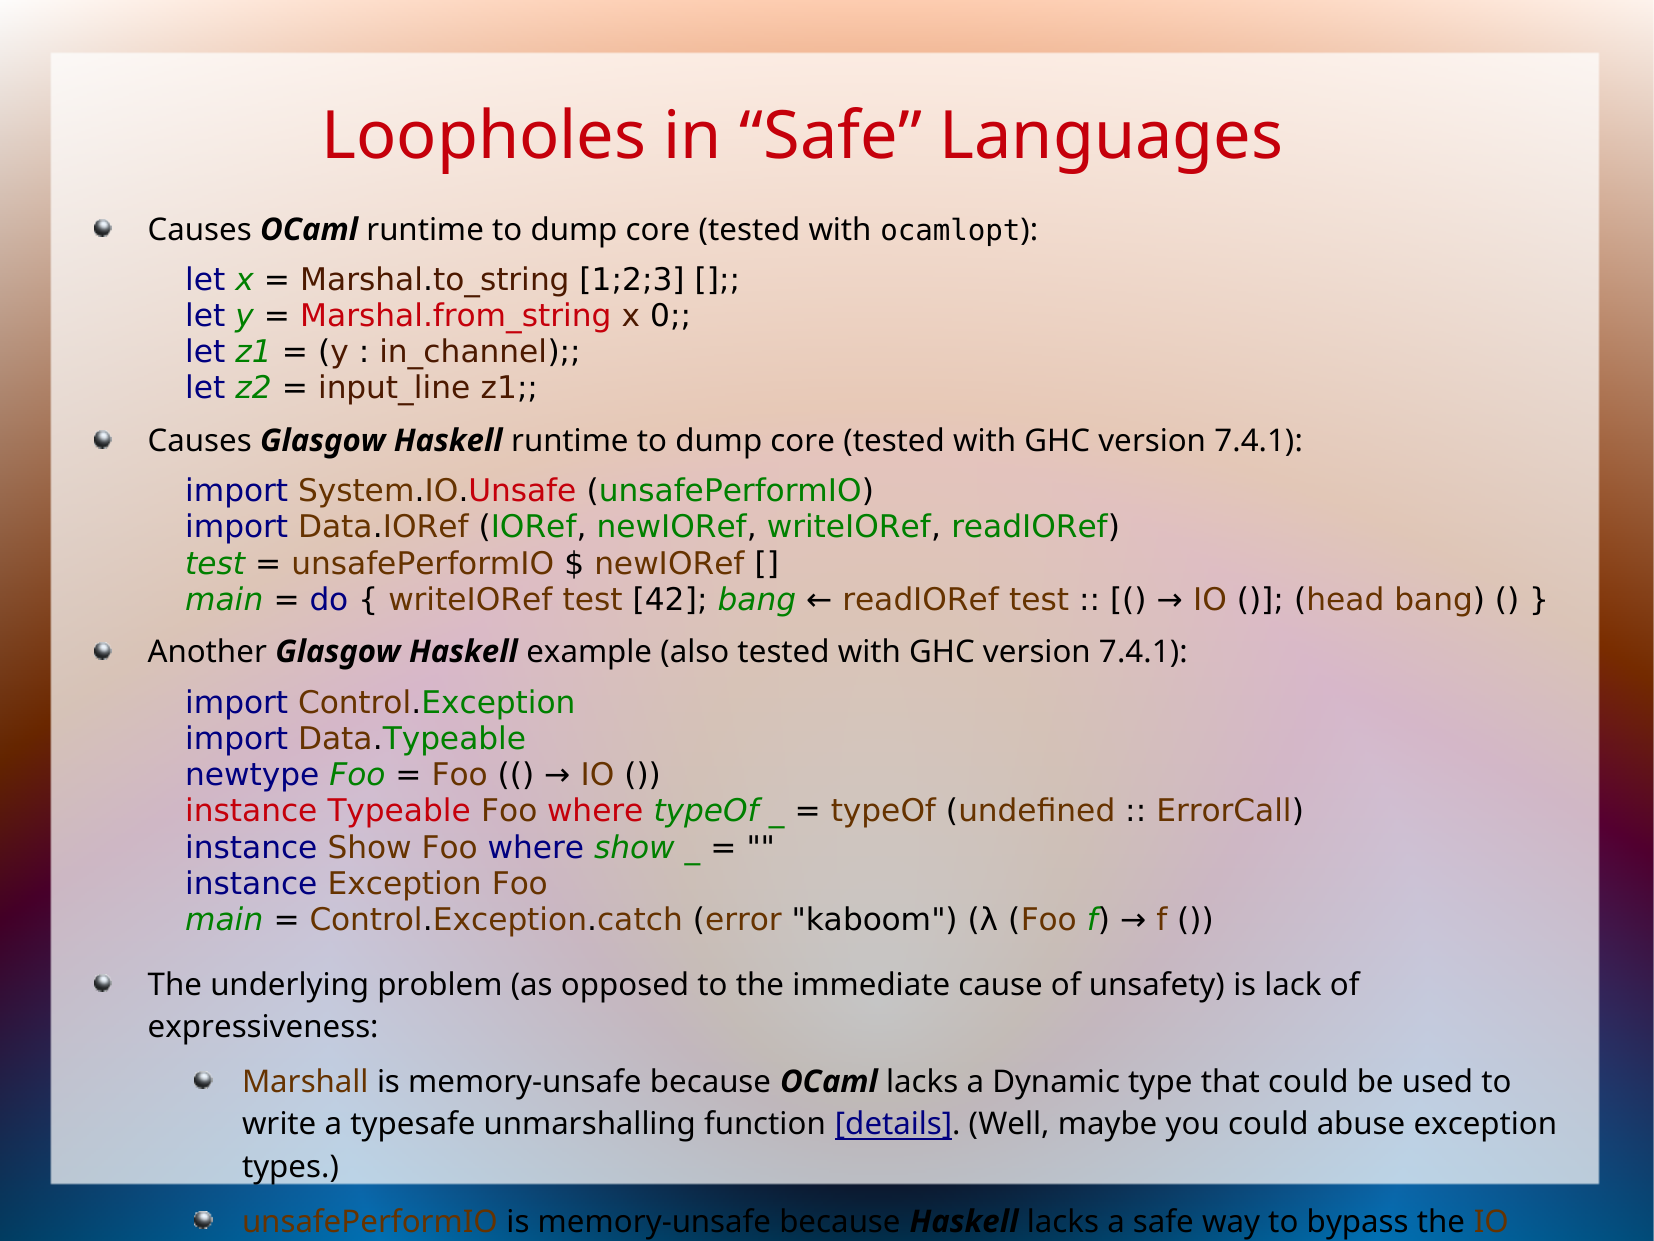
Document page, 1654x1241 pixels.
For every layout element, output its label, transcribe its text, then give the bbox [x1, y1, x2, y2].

list Causes OCaml runtime to dump core (tested with ocamlopt): let x = Marshal.to_string [1;2;3] [];; let y = Marshal.from_string x 0;; let z1 = (y : in_channel);; let z2 = input_line z1;; Causes Glasgow Haskell runtime to dump core (tested with GHC version 7.4.1): import System.IO.Unsafe (unsafePerformIO) import Data.IORef (IORef, newIORef, writeIORef, readIORef) test = unsafePerformIO $ newIORef [] main = do { writeIORef test [42]; bang ← readIORef test :: [() → IO ()]; (head bang) () } Another Glasgow Haskell example (also tested with GHC version 7.4.1): import Control.Exception import Data.Typeable newtype Foo = Foo (() → IO ()) instance Typeable Foo where typeOf _ = typeOf (undefined :: ErrorCall) instance Show Foo where show _ = "" instance Exception Foo main = Control.Exception.catch (error "kaboom") (λ (Foo f) → f ()) The underlying problem (as opposed to the immediate cause of unsafety) is lack of expressiveness: Marshall is memory-unsafe because OCaml lacks a Dynamic type that could be used to write a typesafe unmarshalling function [details]. (Well, maybe you could abuse exception types.) unsafePerformIO is memory-unsafe because Haskell lacks a safe way to bypass the IO monad. [76, 206, 1565, 1123]
title Loopholes in “Safe” Languages [59, 59, 1548, 207]
picture [0, 0, 1654, 1241]
